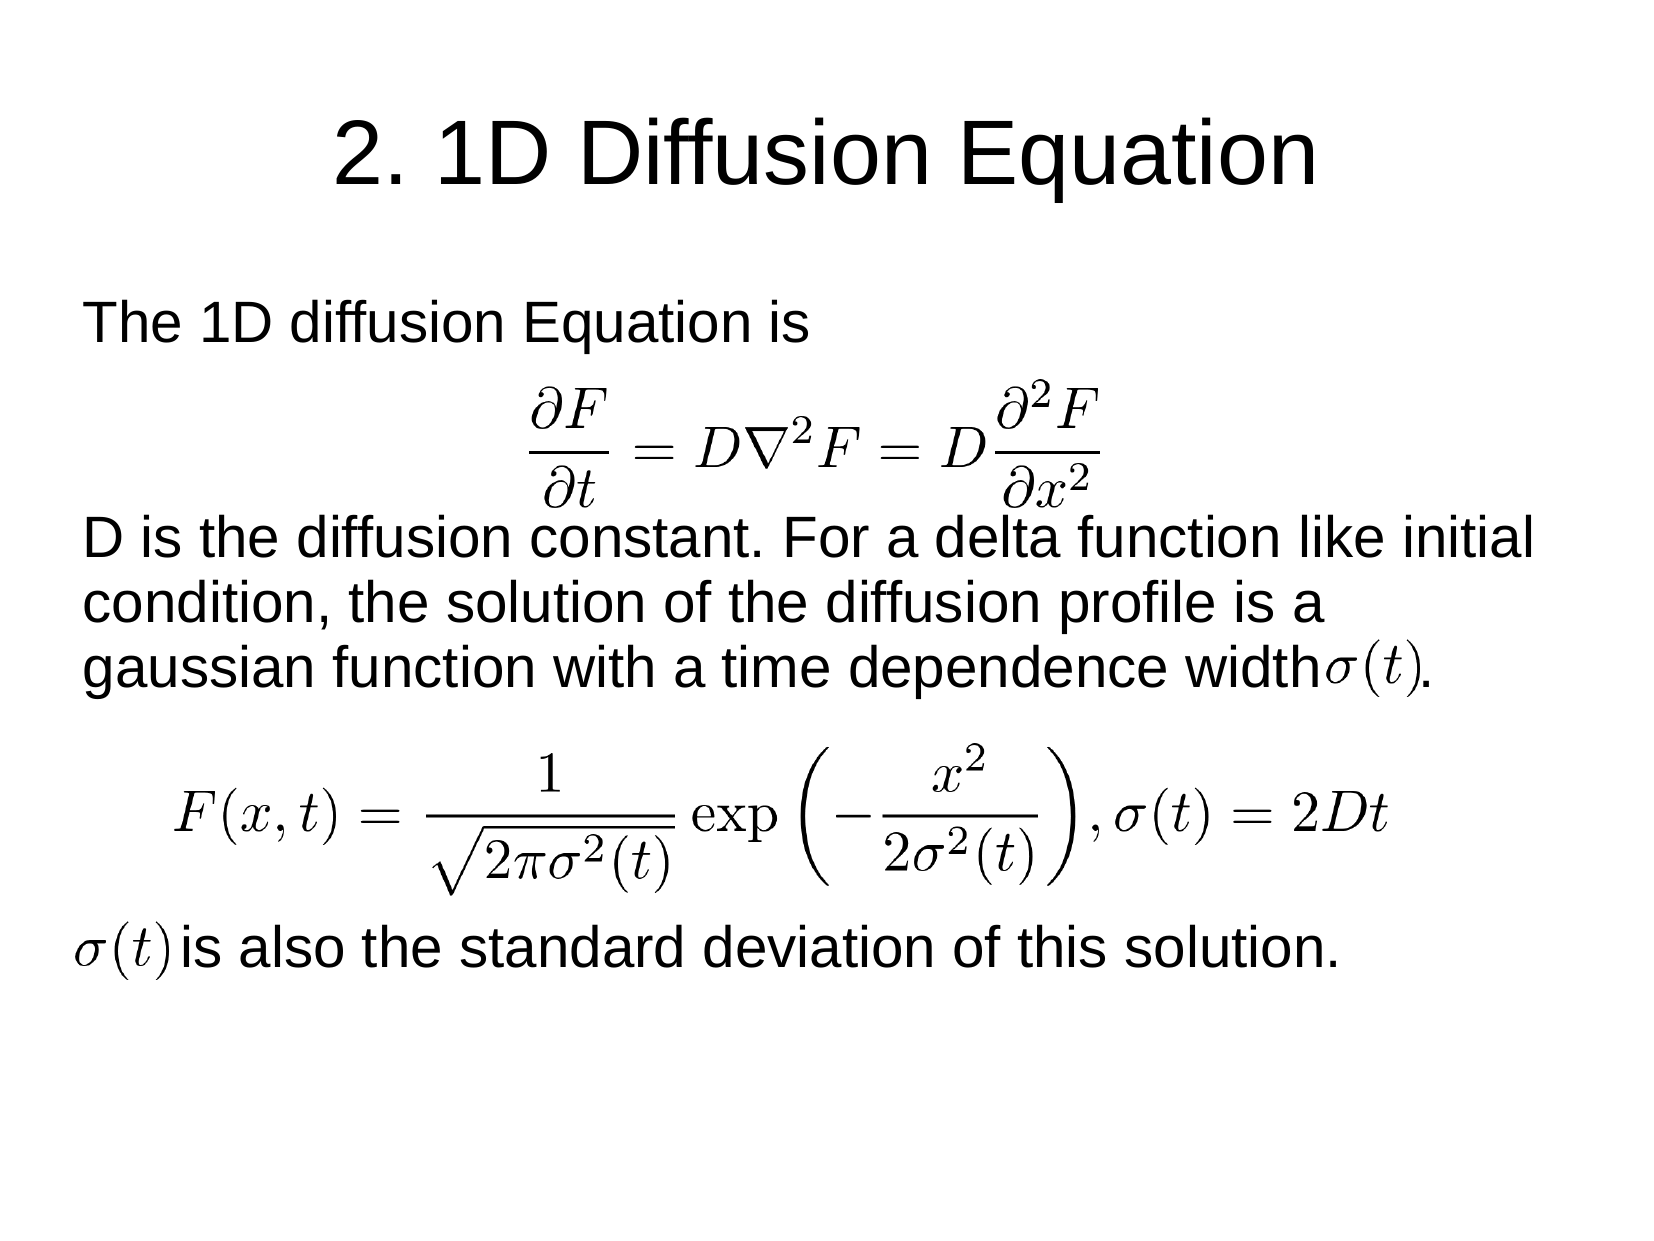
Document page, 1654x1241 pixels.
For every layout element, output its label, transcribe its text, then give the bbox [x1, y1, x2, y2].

picture [529, 379, 1100, 508]
chart [820, 606, 833, 634]
title 2. 1D Diffusion Equation [82, 49, 1571, 257]
picture [1326, 639, 1420, 697]
subtitle The 1D diffusion Equation is D is the diffusion constant. For a delta function like initial condition, the solution of the diffusion profile is a gaussian function with a time dependence width . is also the standard deviation of this solution. [82, 290, 1571, 1109]
picture [75, 921, 169, 980]
picture [174, 743, 1388, 896]
